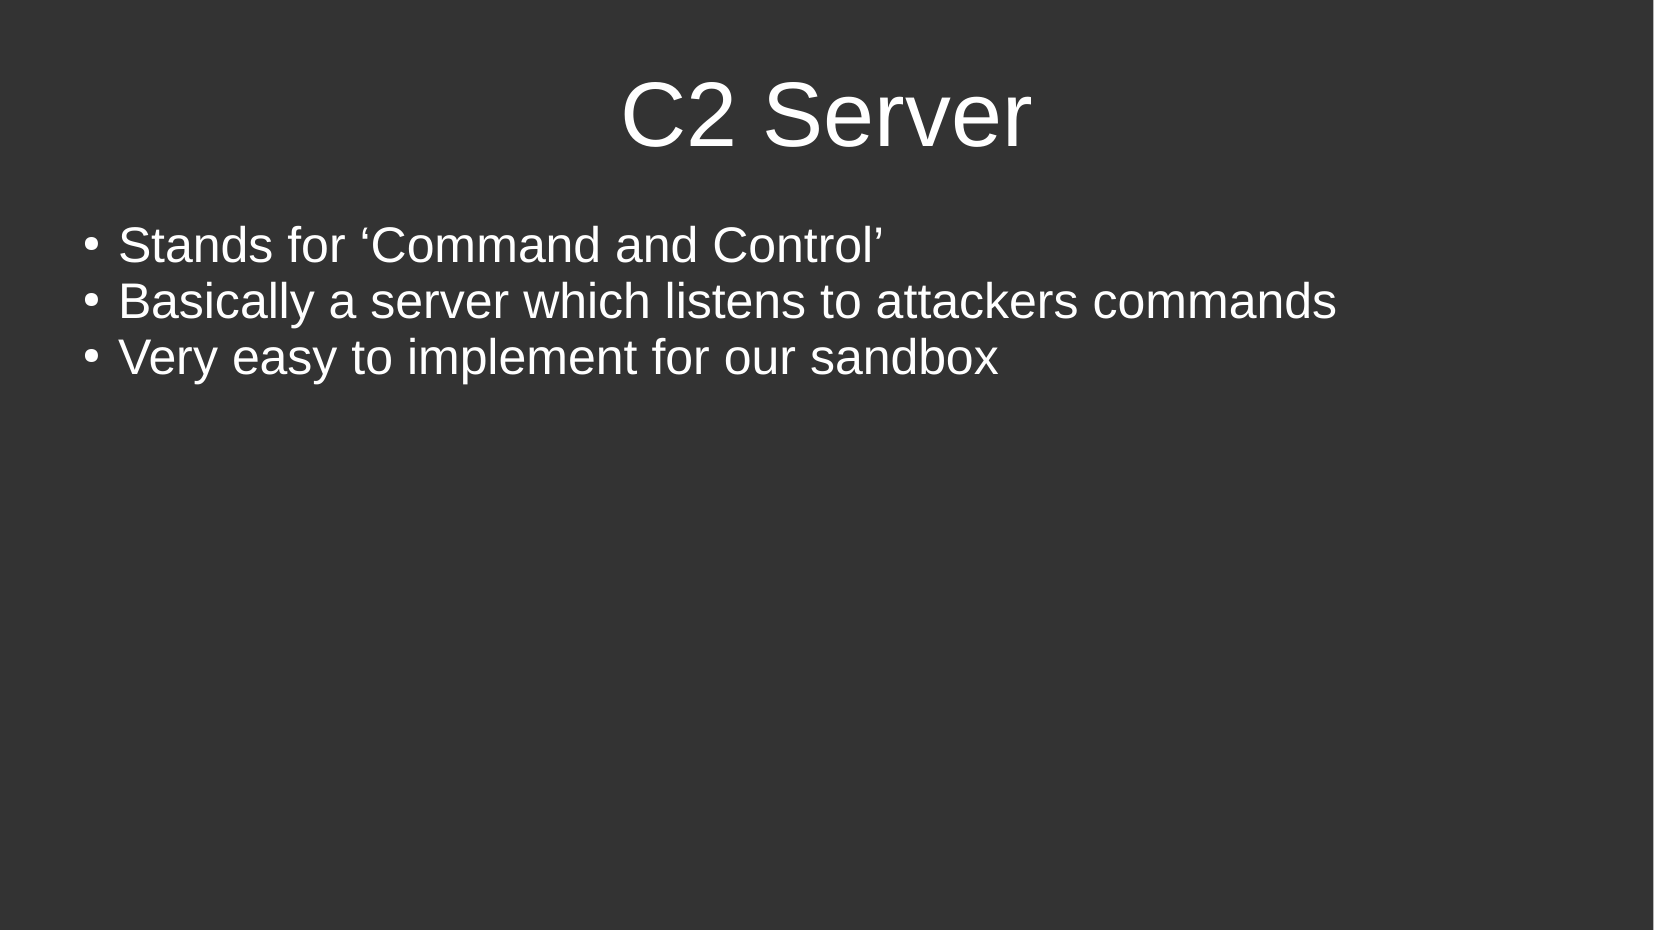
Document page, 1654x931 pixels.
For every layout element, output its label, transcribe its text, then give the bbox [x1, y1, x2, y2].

subtitle Stands for ‘Command and Control’ Basically a server which listens to attackers commands Very easy to implement for our sandbox [82, 217, 1571, 758]
title C2 Server [82, 37, 1571, 193]
